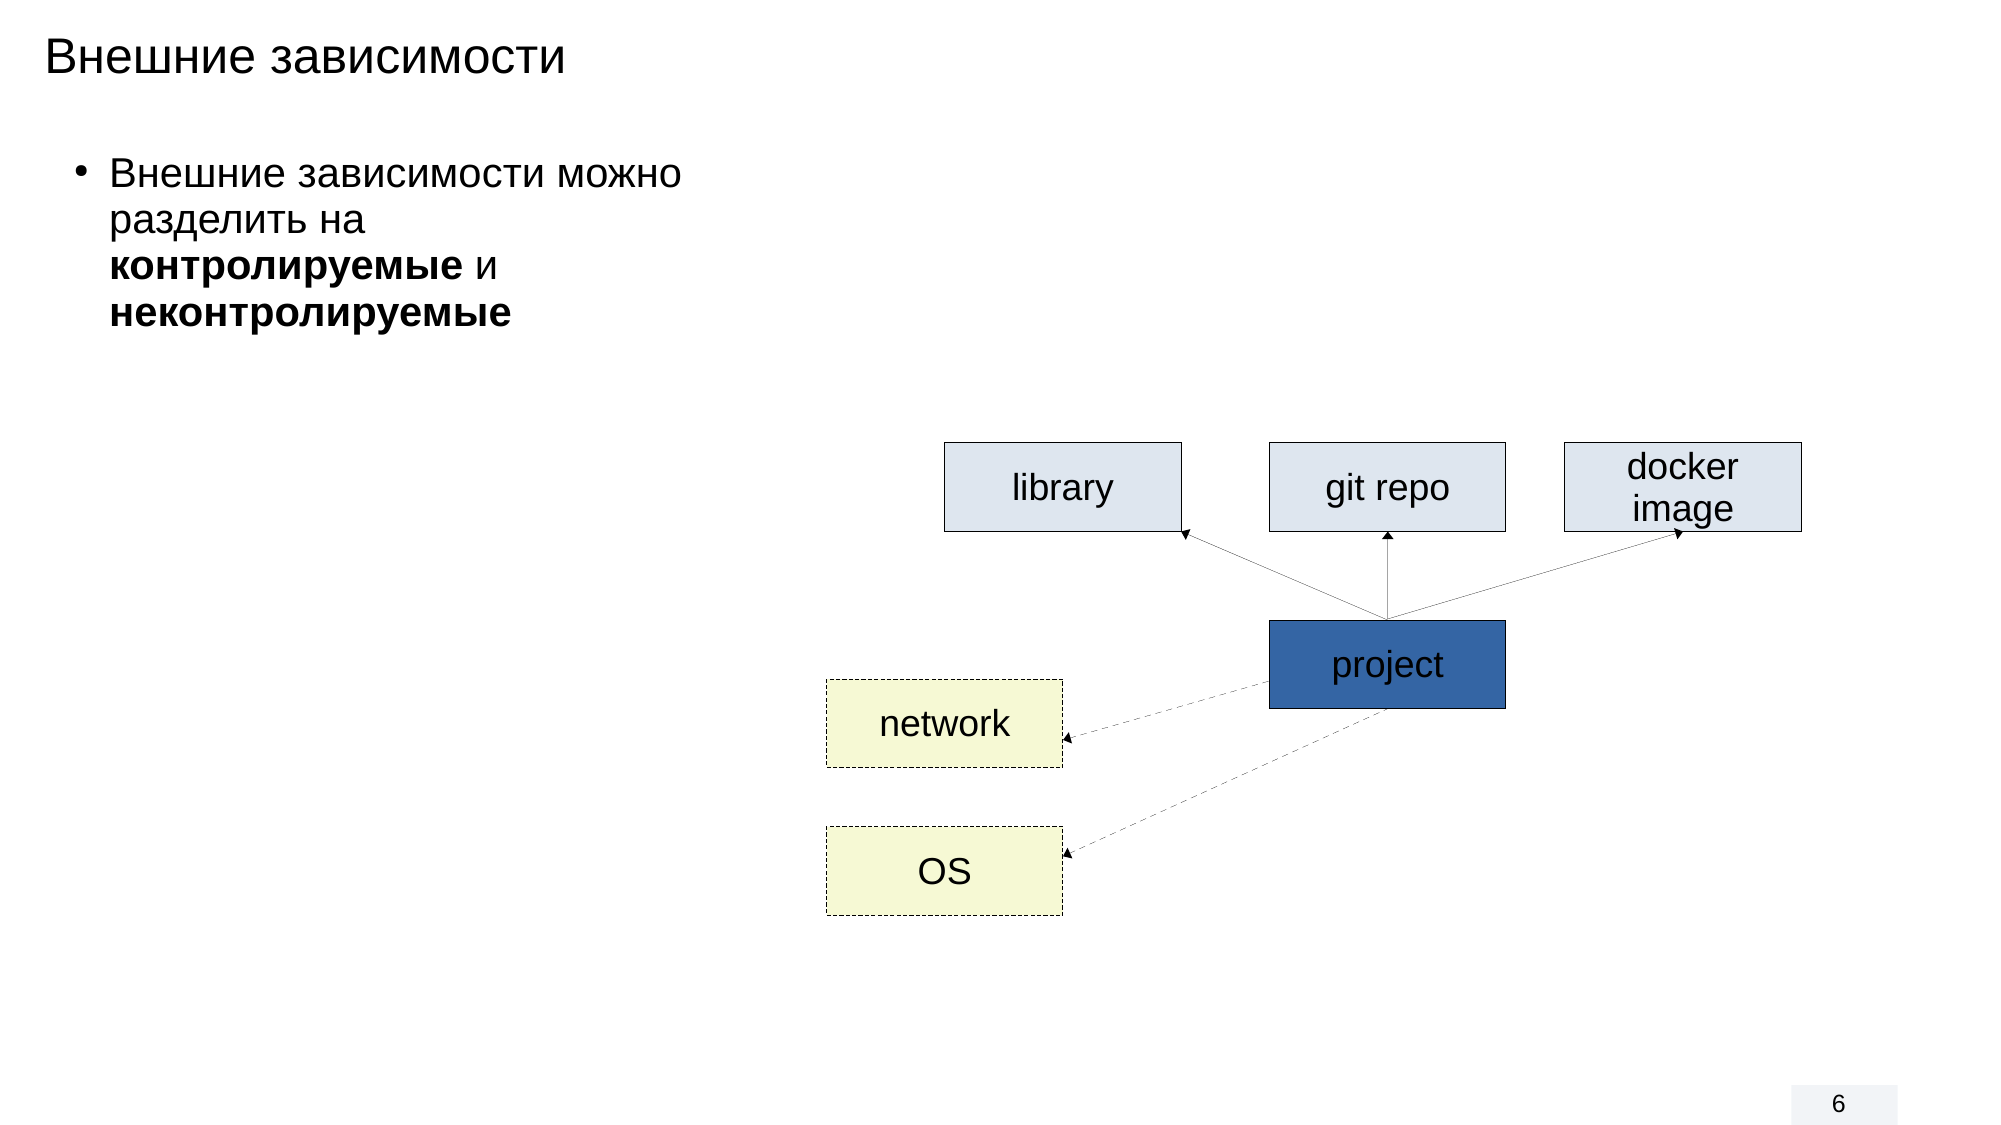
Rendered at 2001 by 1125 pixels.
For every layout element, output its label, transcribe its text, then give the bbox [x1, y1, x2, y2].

text_box docker image [1564, 442, 1802, 532]
text_box network [826, 679, 1063, 768]
text_box project [1269, 620, 1506, 709]
text_box library [944, 442, 1182, 532]
text_box OS [826, 826, 1063, 916]
text_box Внешние зависимости [29, 21, 1595, 92]
text_box <number> [1817, 1082, 1961, 1125]
text_box Внешние зависимости можно разделить на контролируемые и неконтролируемые [59, 141, 709, 591]
text_box git repo [1269, 442, 1506, 532]
